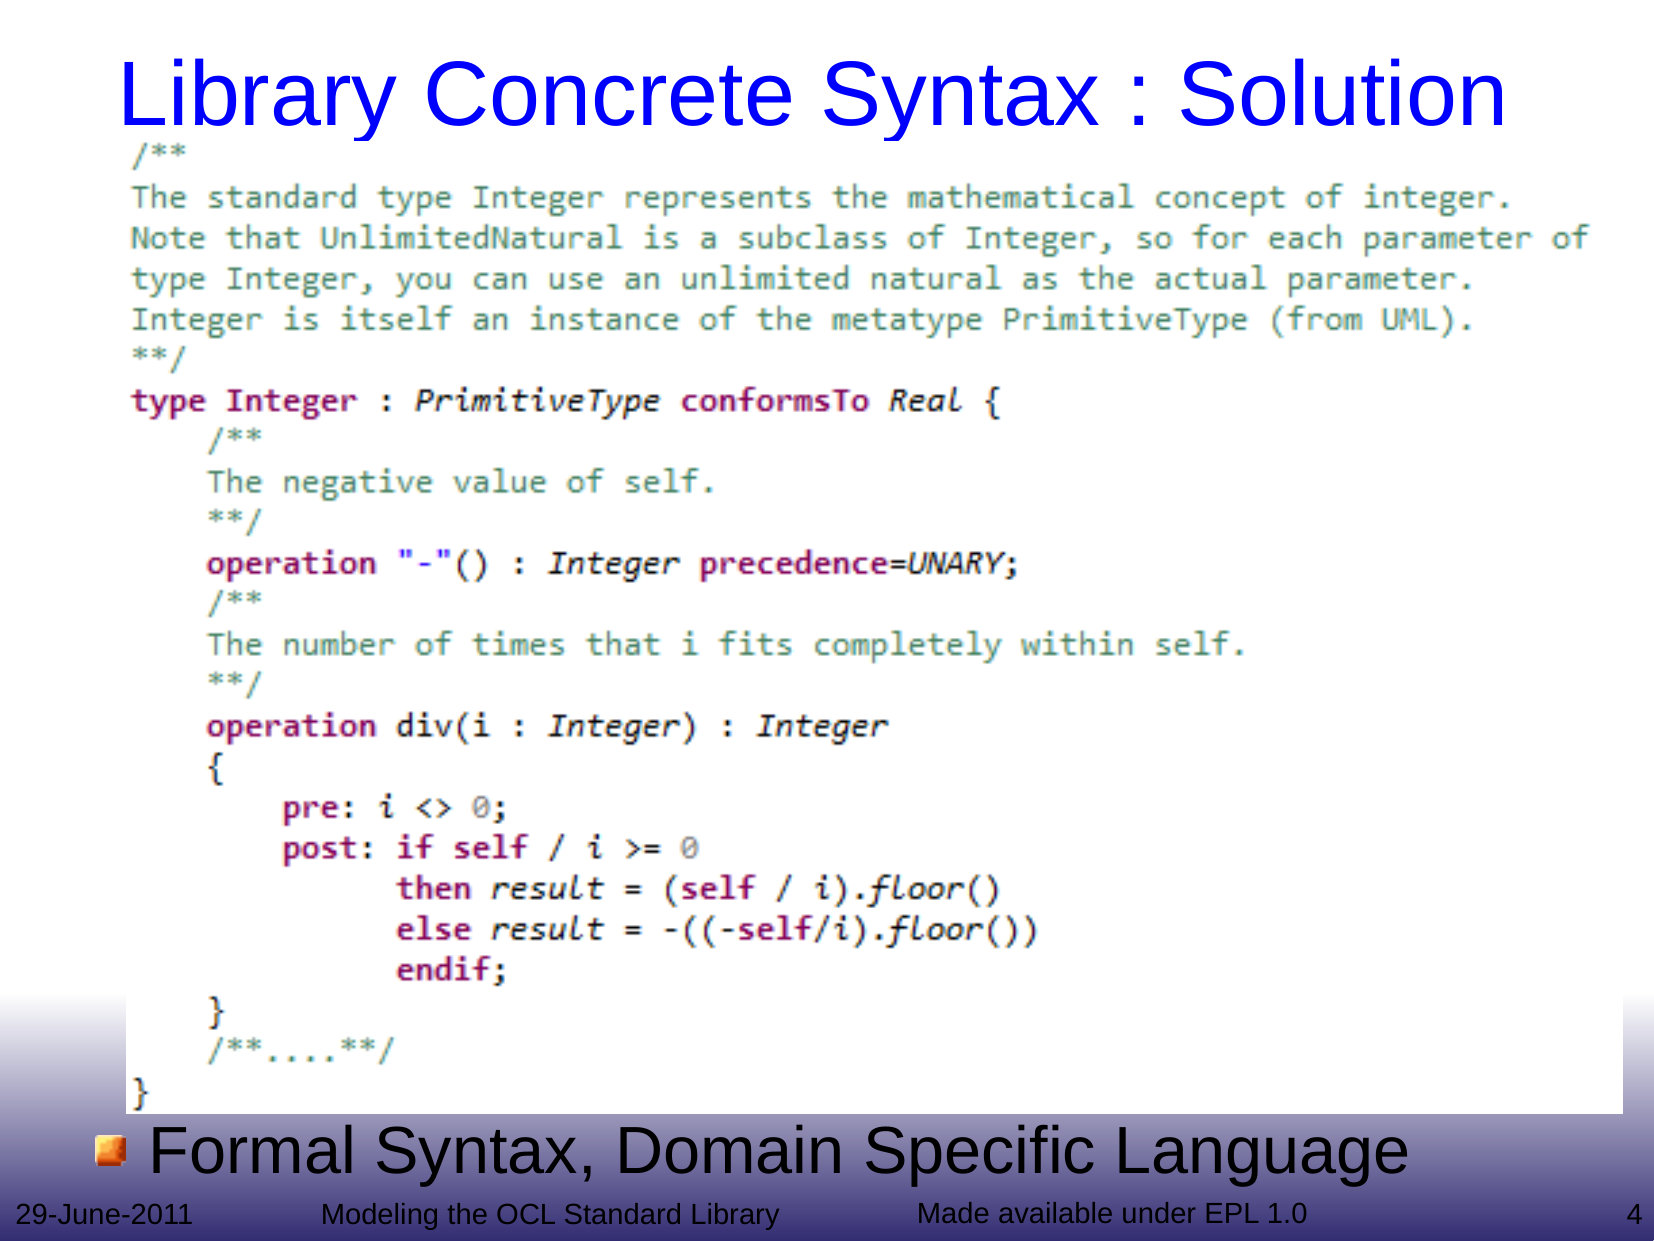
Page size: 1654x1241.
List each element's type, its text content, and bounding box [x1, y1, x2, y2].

title Library Concrete Syntax : Solution [82, 42, 1571, 146]
picture [126, 141, 1623, 1114]
list Formal Syntax, Domain Specific Language [78, 1113, 1567, 1191]
